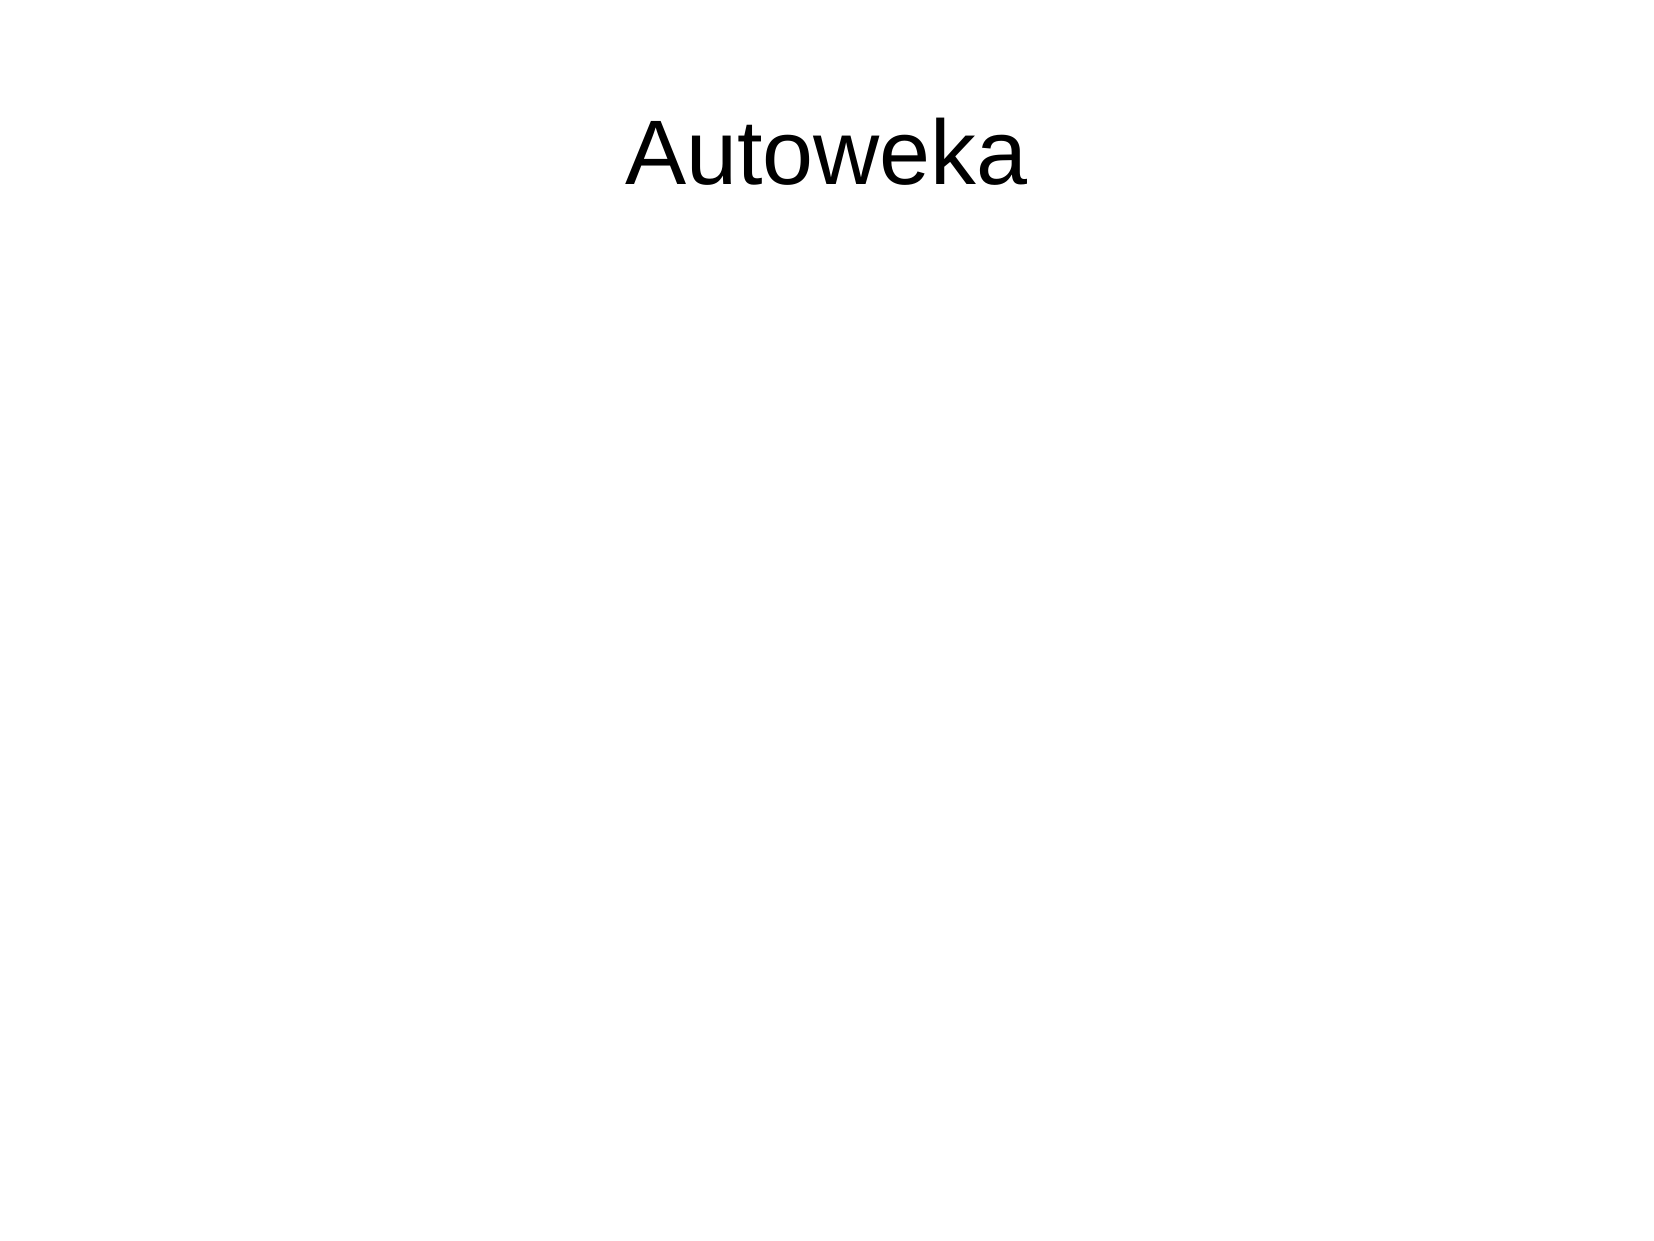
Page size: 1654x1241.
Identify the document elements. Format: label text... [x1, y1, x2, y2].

title Autoweka [82, 49, 1571, 257]
